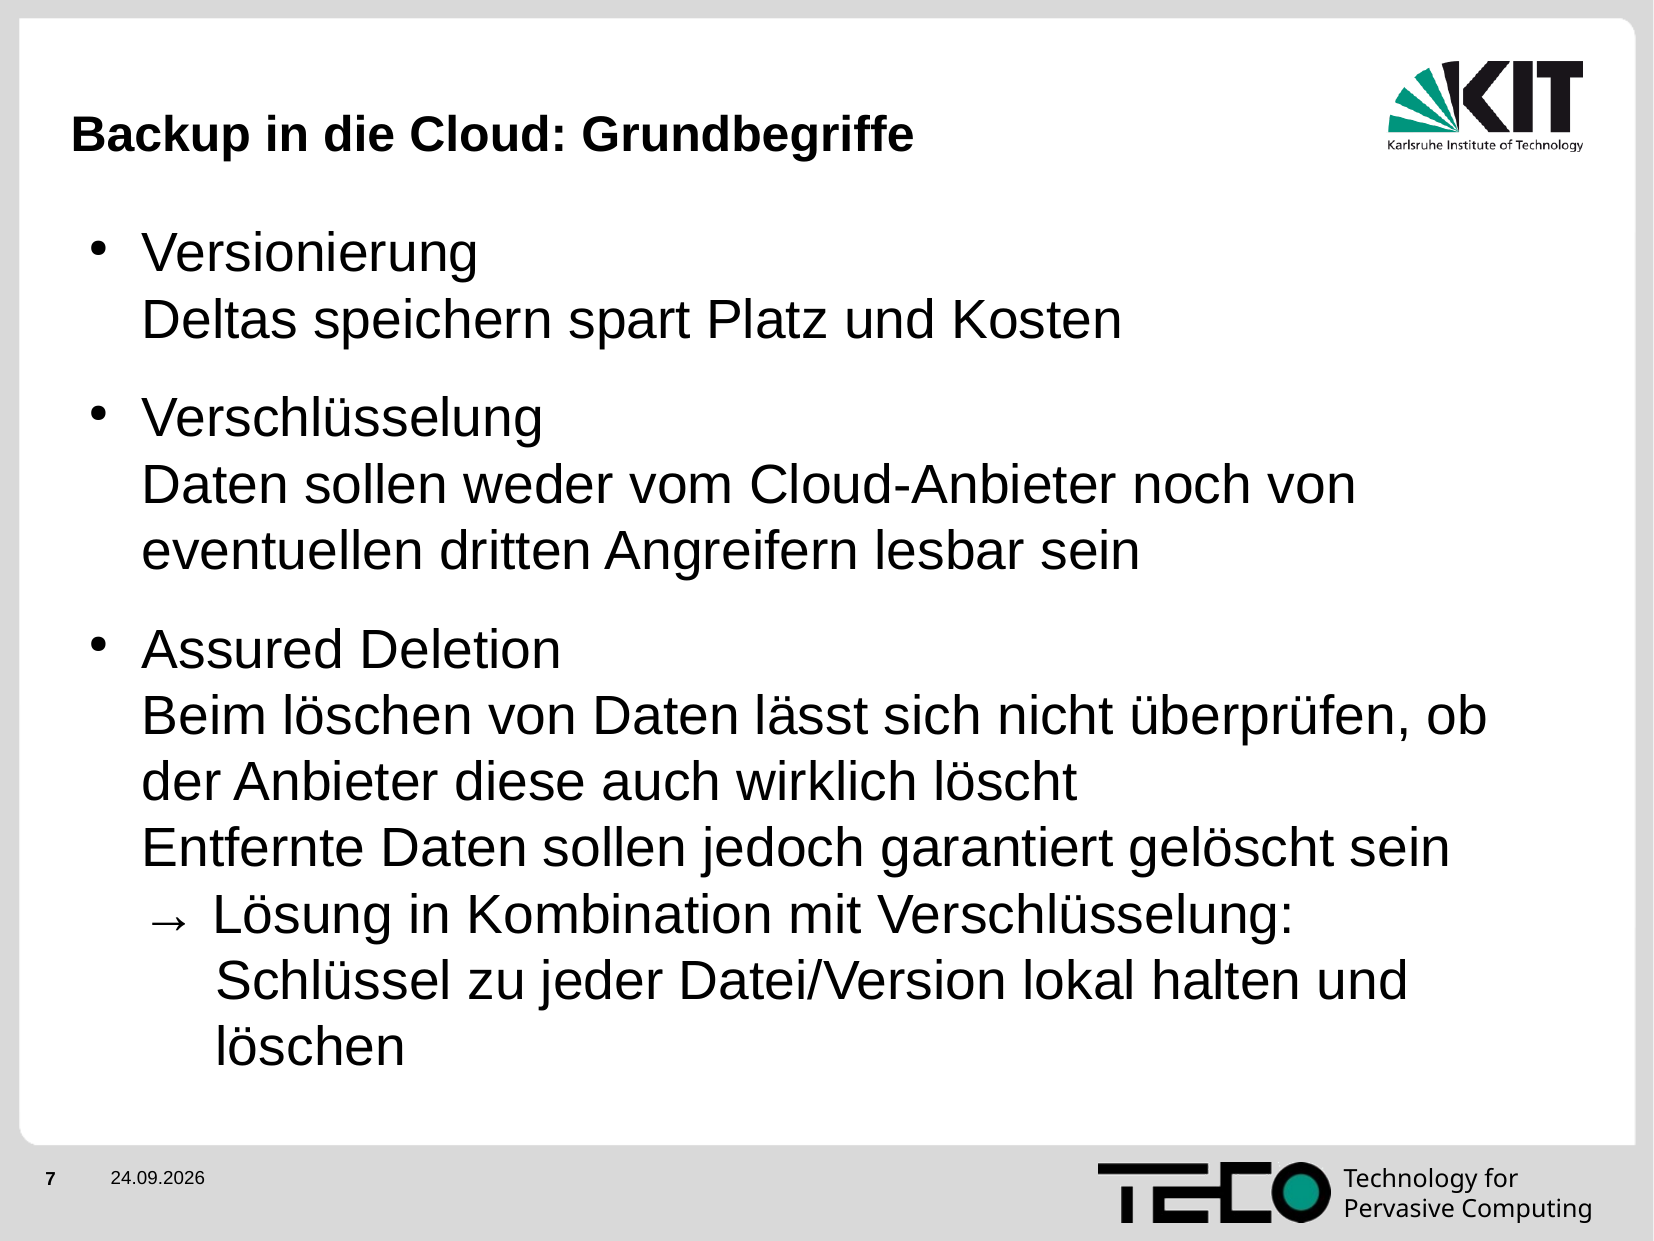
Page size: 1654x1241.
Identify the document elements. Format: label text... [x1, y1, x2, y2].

list Versionierung Deltas speichern spart Platz und Kosten Verschlüsselung Daten sollen weder vom Cloud-Anbieter noch von eventuellen dritten Angreifern lesbar sein Assured Deletion Beim löschen von Daten lässt sich nicht überprüfen, ob der Anbieter diese auch wirklich löscht Entfernte Daten sollen jedoch garantiert gelöscht sein → Lösung in Kombination mit Verschlüsselung: Schlüssel zu jeder Datei/Version lokal halten und löschen [70, 216, 1582, 1102]
title Backup in die Cloud: Grundbegriffe [70, 60, 1361, 162]
picture [0, 0, 1654, 1241]
